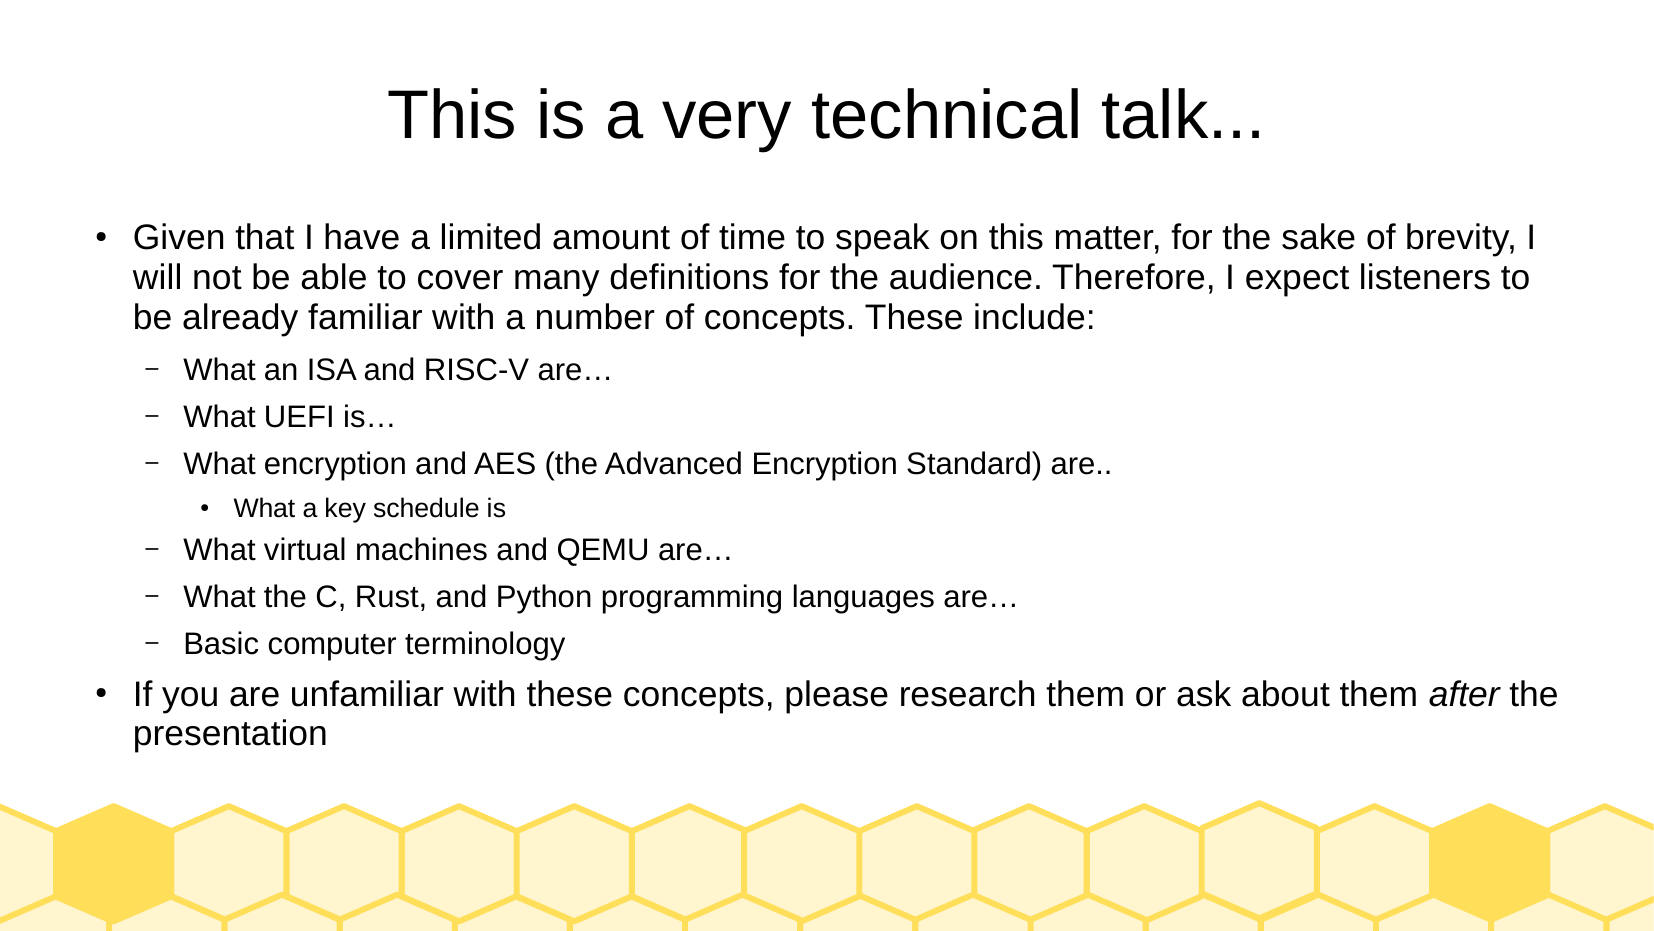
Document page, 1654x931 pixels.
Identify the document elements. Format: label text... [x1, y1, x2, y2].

title This is a very technical talk... [82, 37, 1571, 193]
list Given that I have a limited amount of time to speak on this matter, for the sake of brevity, I will not be able to cover many definitions for the audience. Therefore, I expect listeners to be already familiar with a number of concepts. These include: What an ISA and RISC-V are… What UEFI is… What encryption and AES (the Advanced Encryption Standard) are.. What a key schedule is What virtual machines and QEMU are… What the C, Rust, and Python programming languages are… Basic computer terminology If you are unfamiliar with these concepts, please research them or ask about them after the presentation [82, 217, 1571, 758]
